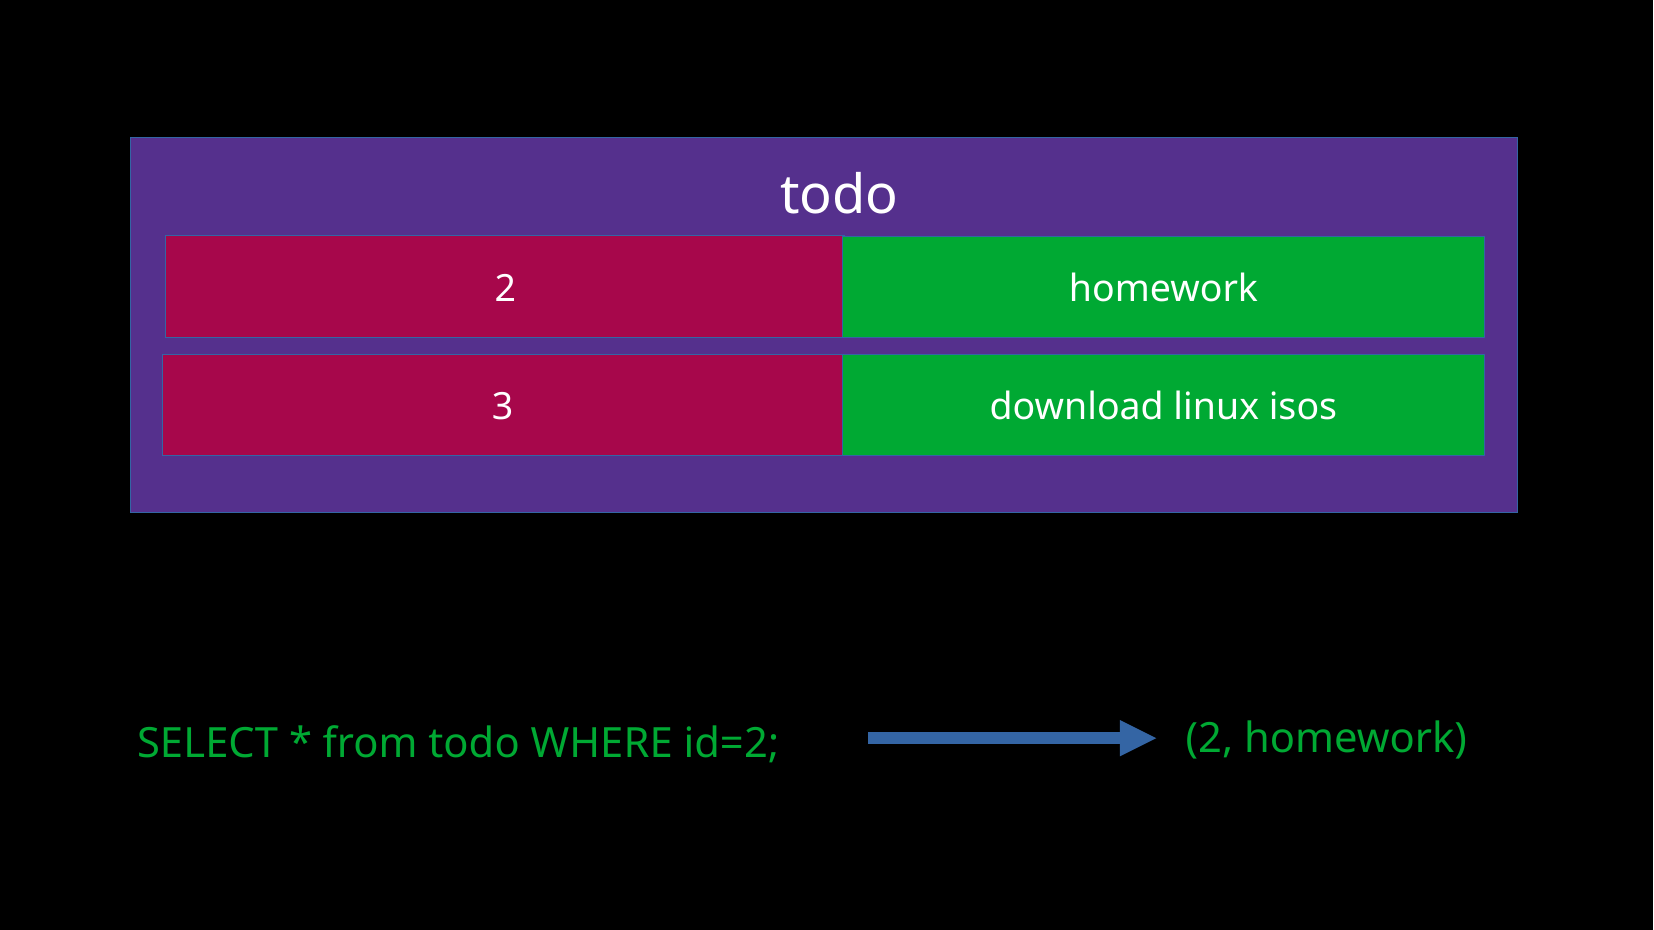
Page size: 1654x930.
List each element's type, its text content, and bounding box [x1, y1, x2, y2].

text_box [130, 137, 1518, 570]
text_box homework [842, 236, 1485, 338]
text_box download linux isos [842, 354, 1485, 456]
text_box 2 [165, 235, 845, 338]
text_box (2, homework) [1170, 700, 1530, 812]
text_box 3 [162, 354, 842, 456]
text_box SELECT * from todo WHERE id=2; [122, 705, 894, 817]
text_box todo [765, 147, 952, 224]
